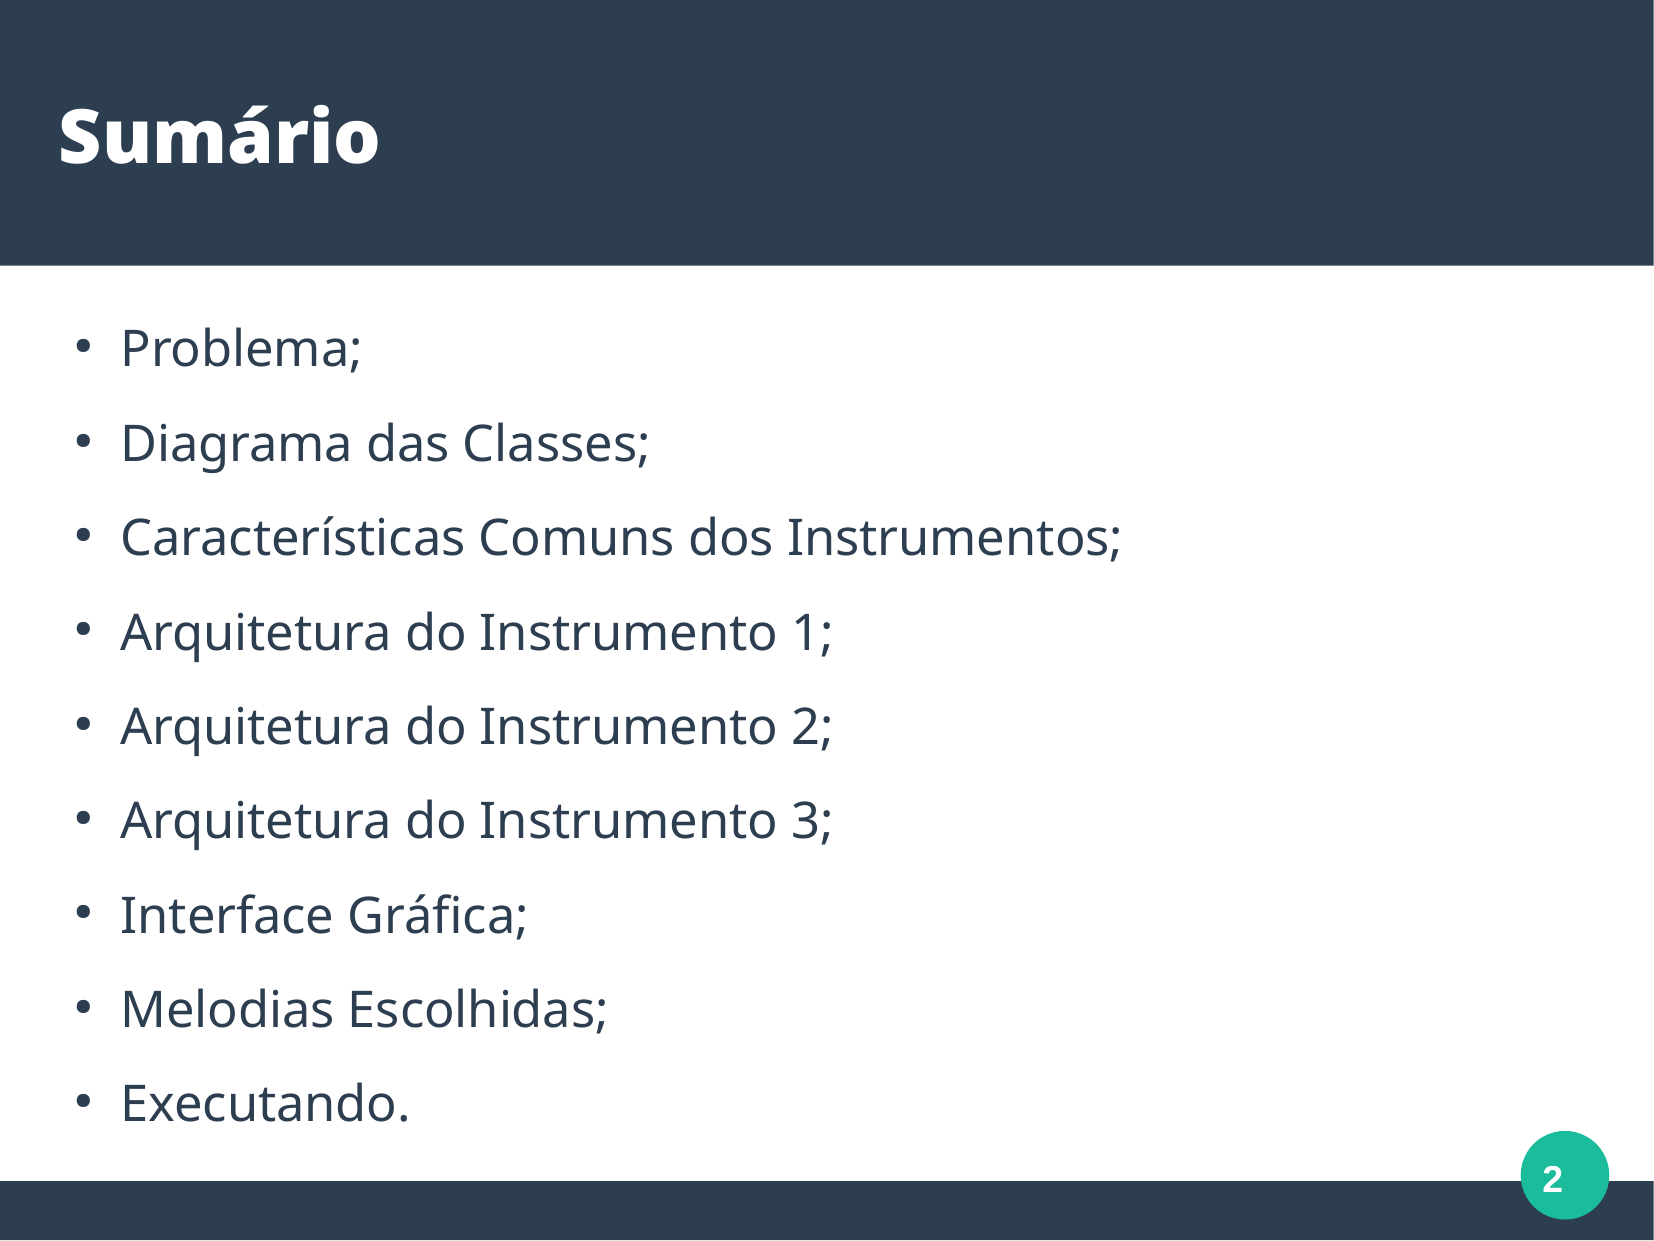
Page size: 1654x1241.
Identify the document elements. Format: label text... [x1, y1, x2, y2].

title Sumário [59, 55, 1595, 213]
list Problema; Diagrama das Classes; Características Comuns dos Instrumentos; Arquitetura do Instrumento 1; Arquitetura do Instrumento 2; Arquitetura do Instrumento 3; Interface Gráfica; Melodias Escolhidas; Executando. [59, 312, 1595, 1140]
